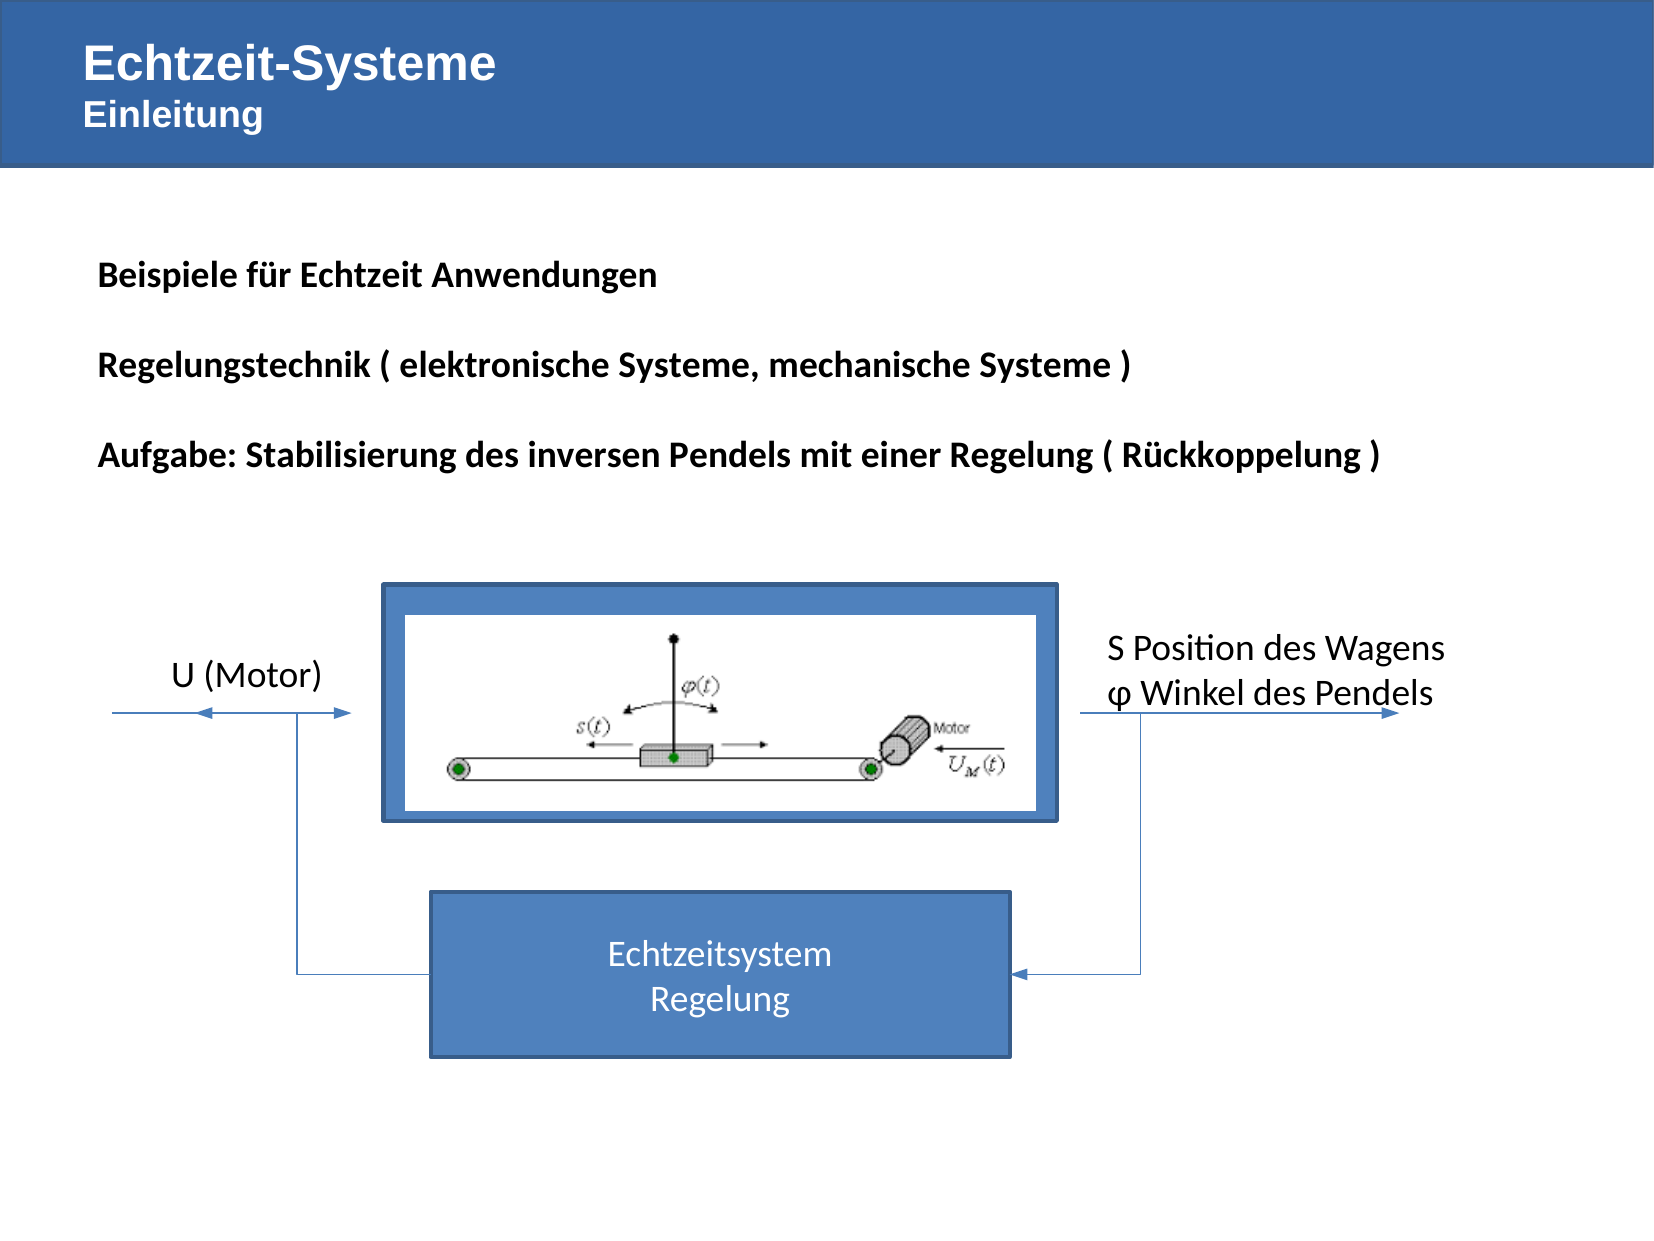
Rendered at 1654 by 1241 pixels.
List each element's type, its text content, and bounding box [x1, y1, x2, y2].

text_box Beispiele für Echtzeit Anwendungen Regelungstechnik ( elektronische Systeme, mechanische Systeme ) Aufgabe: Stabilisierung des inversen Pendels mit einer Regelung ( Rückkoppelung ) [83, 242, 1488, 572]
text_box S Position des Wagens φ Winkel des Pendels [1092, 615, 1465, 722]
title Echtzeit-Systeme Einleitung [82, 29, 1571, 136]
text_box [384, 585, 1057, 821]
text_box U (Motor) [156, 642, 341, 703]
picture [405, 615, 1036, 811]
text_box Echtzeitsystem Regelung [431, 892, 1010, 1057]
